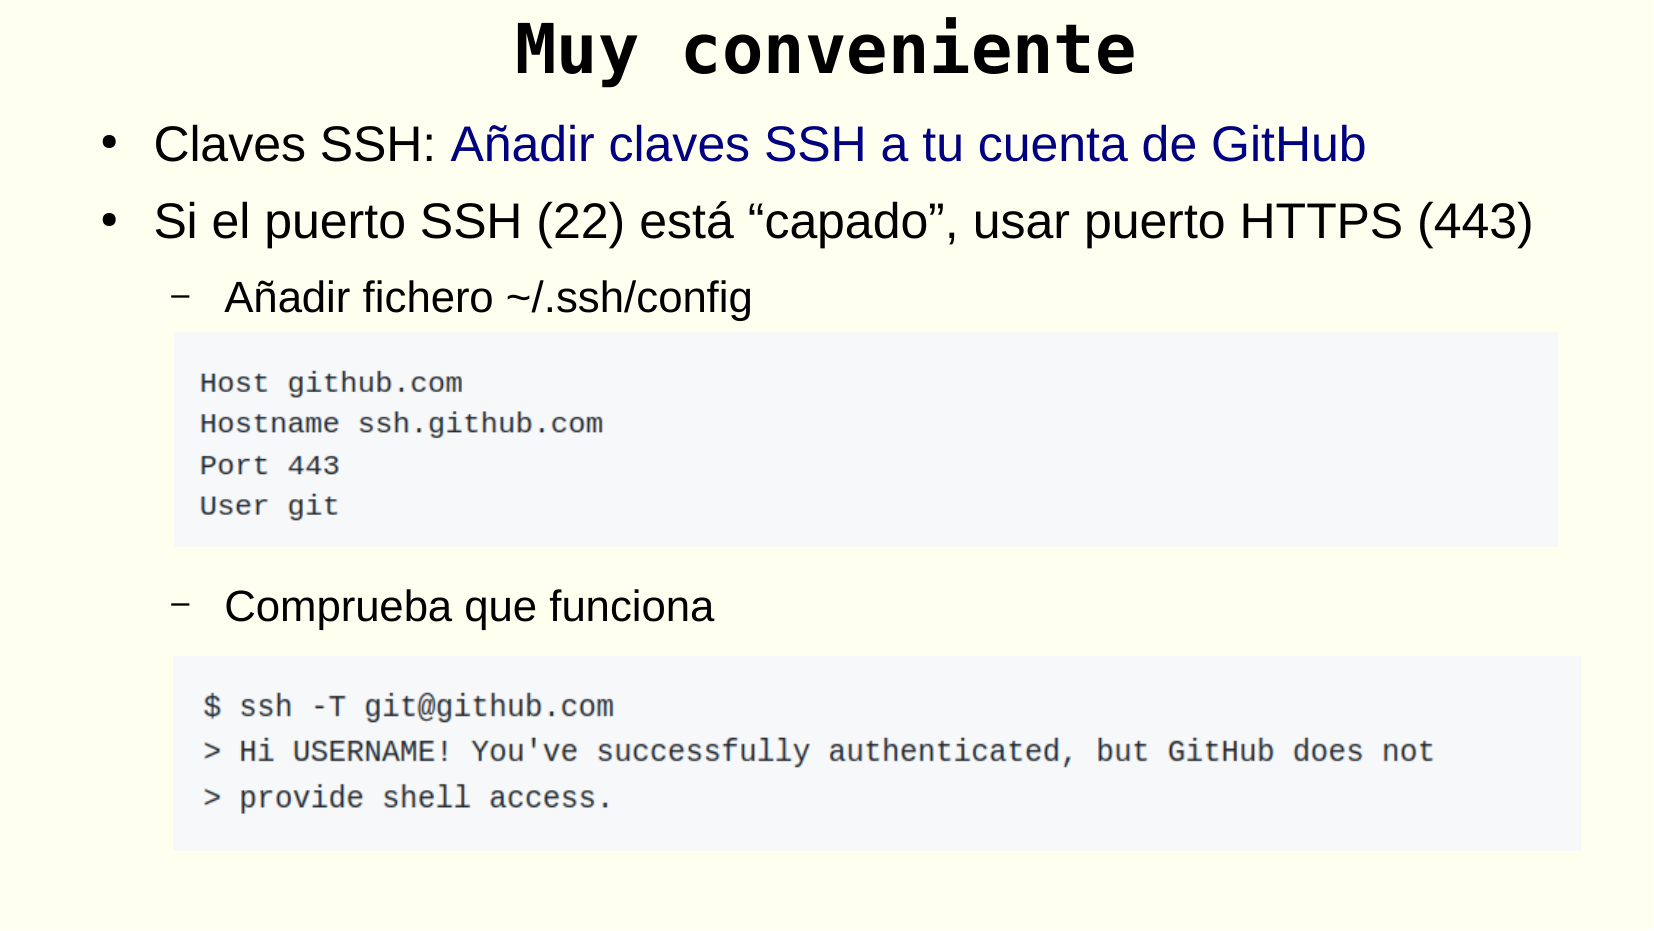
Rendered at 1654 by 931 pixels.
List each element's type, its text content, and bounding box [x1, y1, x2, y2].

picture [173, 656, 1581, 851]
title Muy conveniente [82, 0, 1571, 108]
picture [174, 332, 1558, 547]
list Claves SSH: Añadir claves SSH a tu cuenta de GitHub Si el puerto SSH (22) está “capado”, usar puerto HTTPS (443) Añadir fichero ~/.ssh/config Comprueba que funciona [82, 115, 1571, 897]
